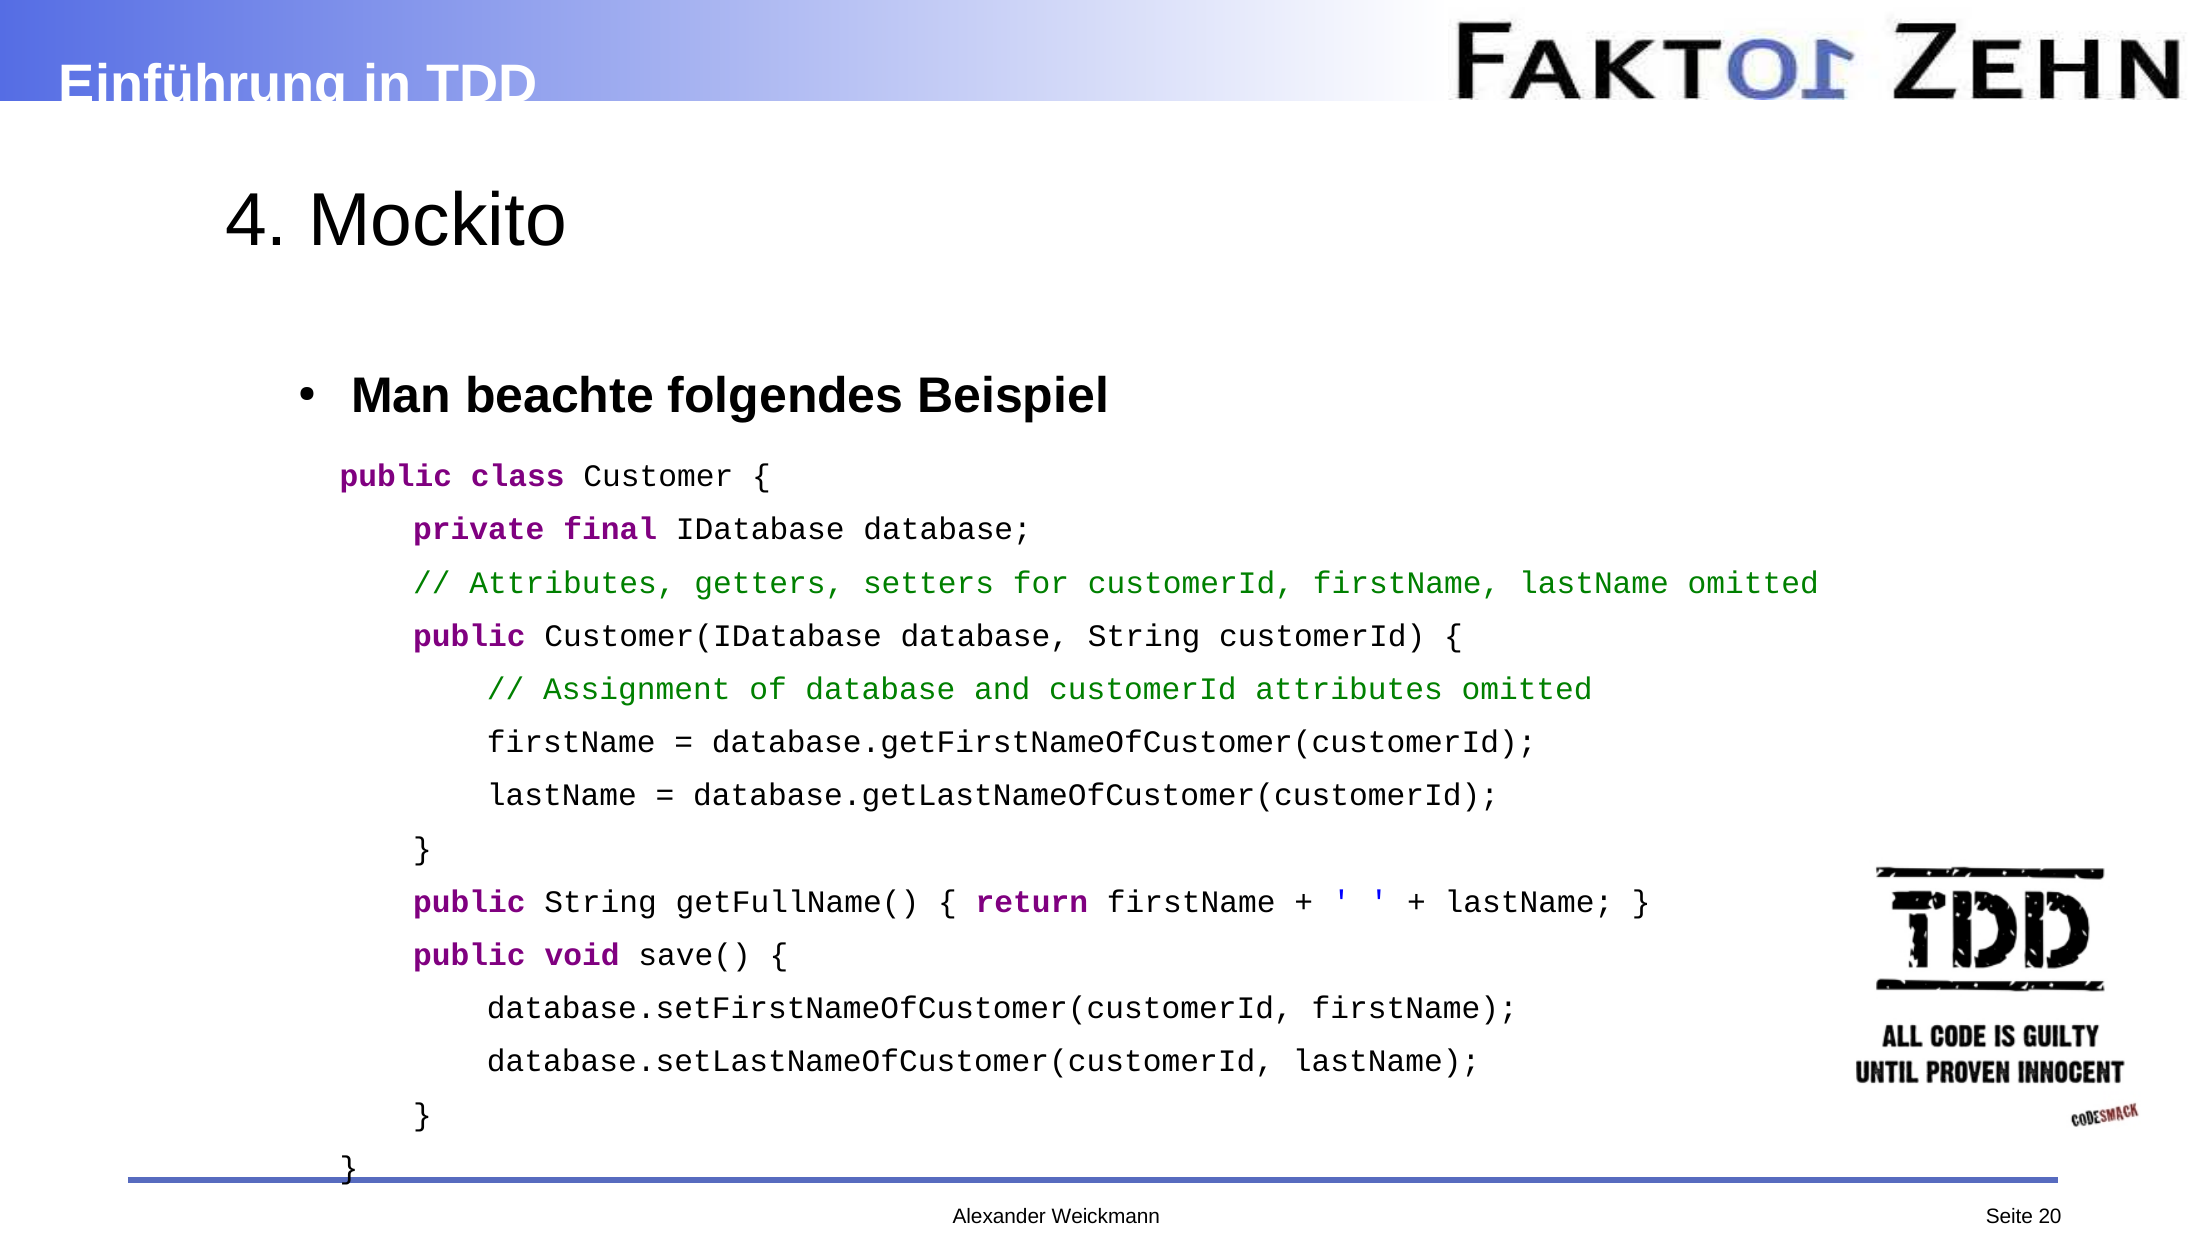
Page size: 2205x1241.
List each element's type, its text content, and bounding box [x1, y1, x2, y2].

text_box public class Customer { private final IDatabase database; // Attributes, getters, setters for customerId, firstName, lastName omitted public Customer(IDatabase database, String customerId) { // Assignment of database and customerId attributes omitted firstName = database.getFirstNameOfCustomer(customerId); lastName = database.getLastNameOfCustomer(customerId); } public String getFullName() { return firstName + ' ' + lastName; } public void save() { database.setFirstNameOfCustomer(customerId, firstName); database.setLastNameOfCustomer(customerId, lastName); } } [339, 442, 1932, 1212]
title 4. Mockito [225, 142, 1981, 296]
list Man beachte folgendes Beispiel [280, 339, 2036, 1108]
picture [1932, 808, 2141, 1176]
picture [1448, 7, 2191, 100]
